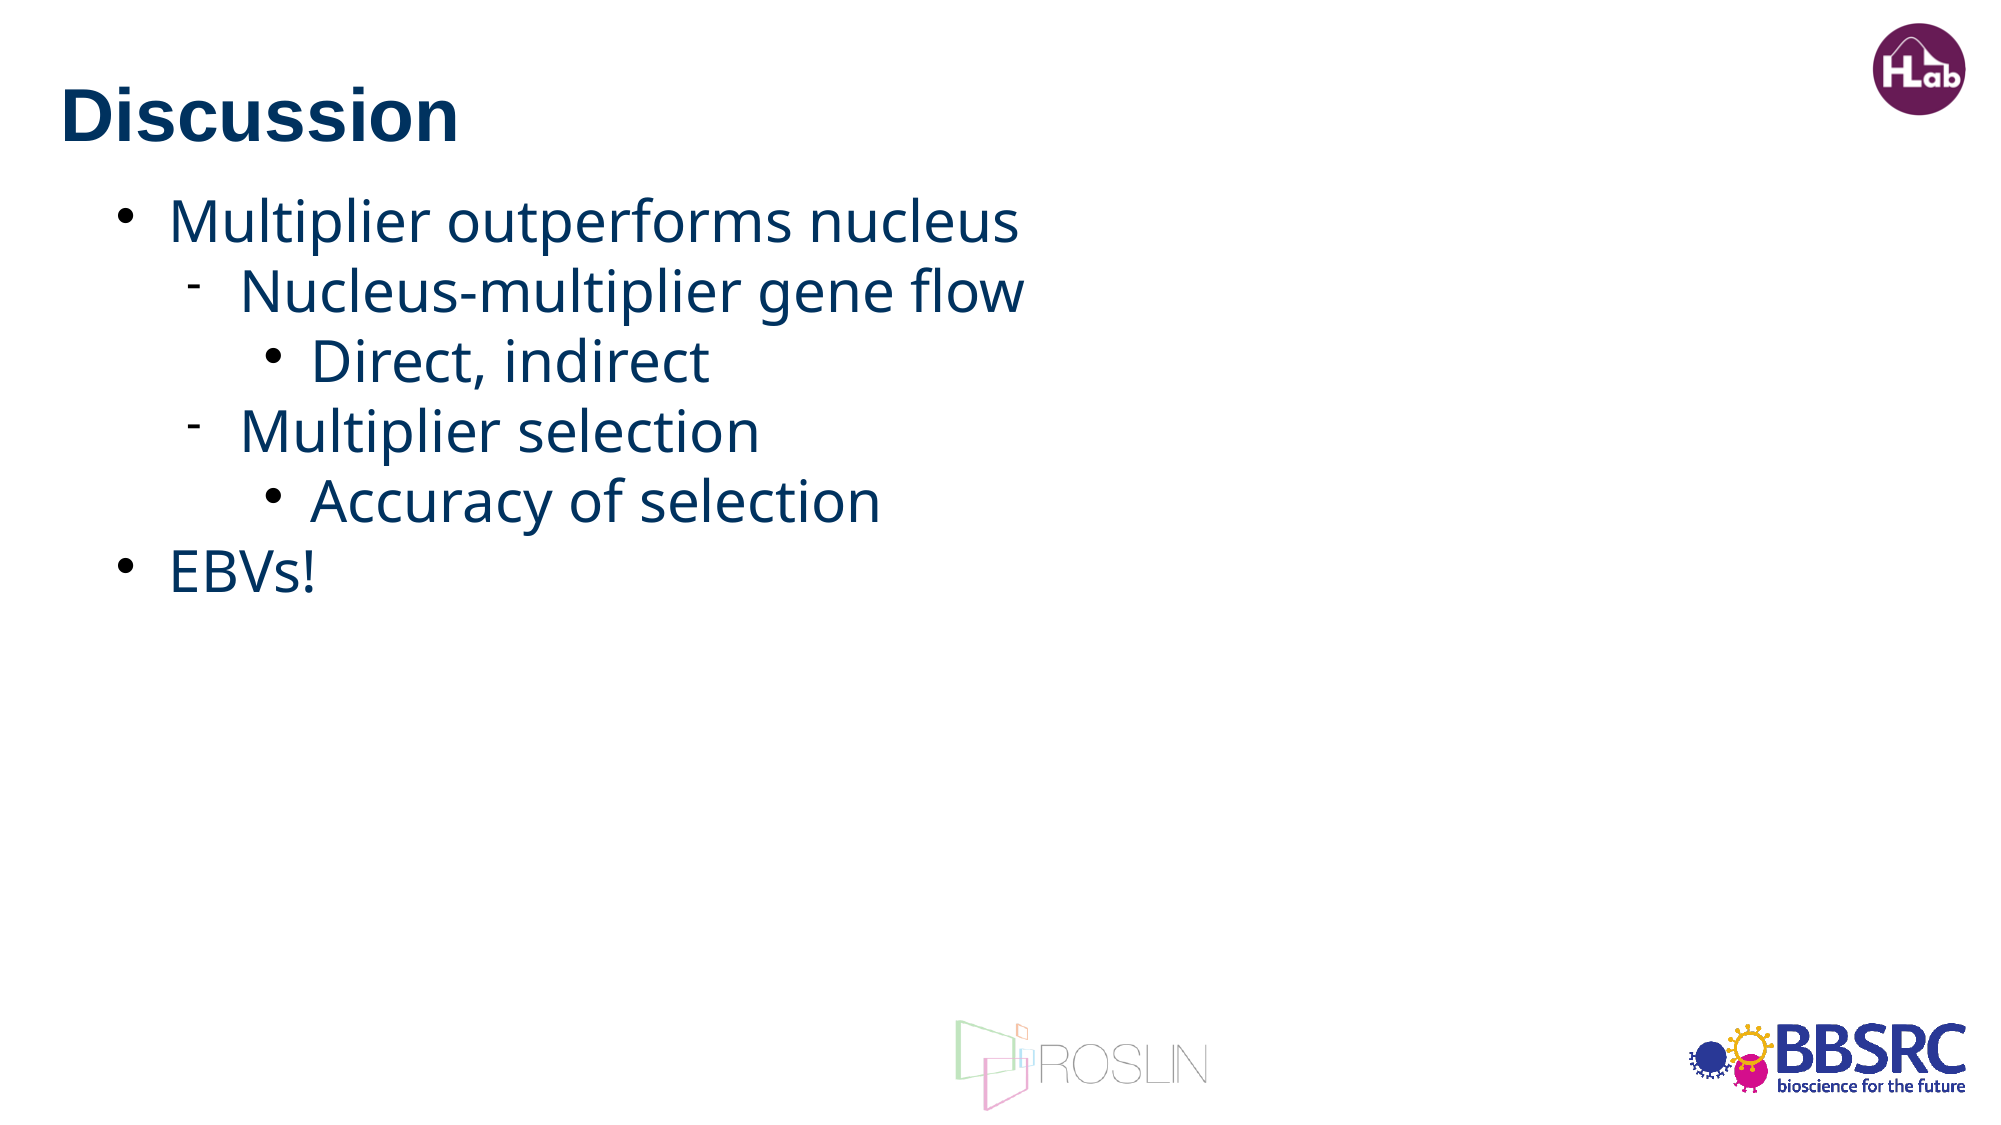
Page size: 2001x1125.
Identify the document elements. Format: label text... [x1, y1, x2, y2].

picture [1687, 1020, 1966, 1099]
text_box Multiplier outperforms nucleus Nucleus-multiplier gene flow Direct, indirect Multiplier selection Accuracy of selection EBVs! [83, 176, 1966, 975]
text_box Discussion [45, 59, 1926, 166]
picture [948, 985, 1220, 1125]
picture [1872, 21, 1966, 116]
